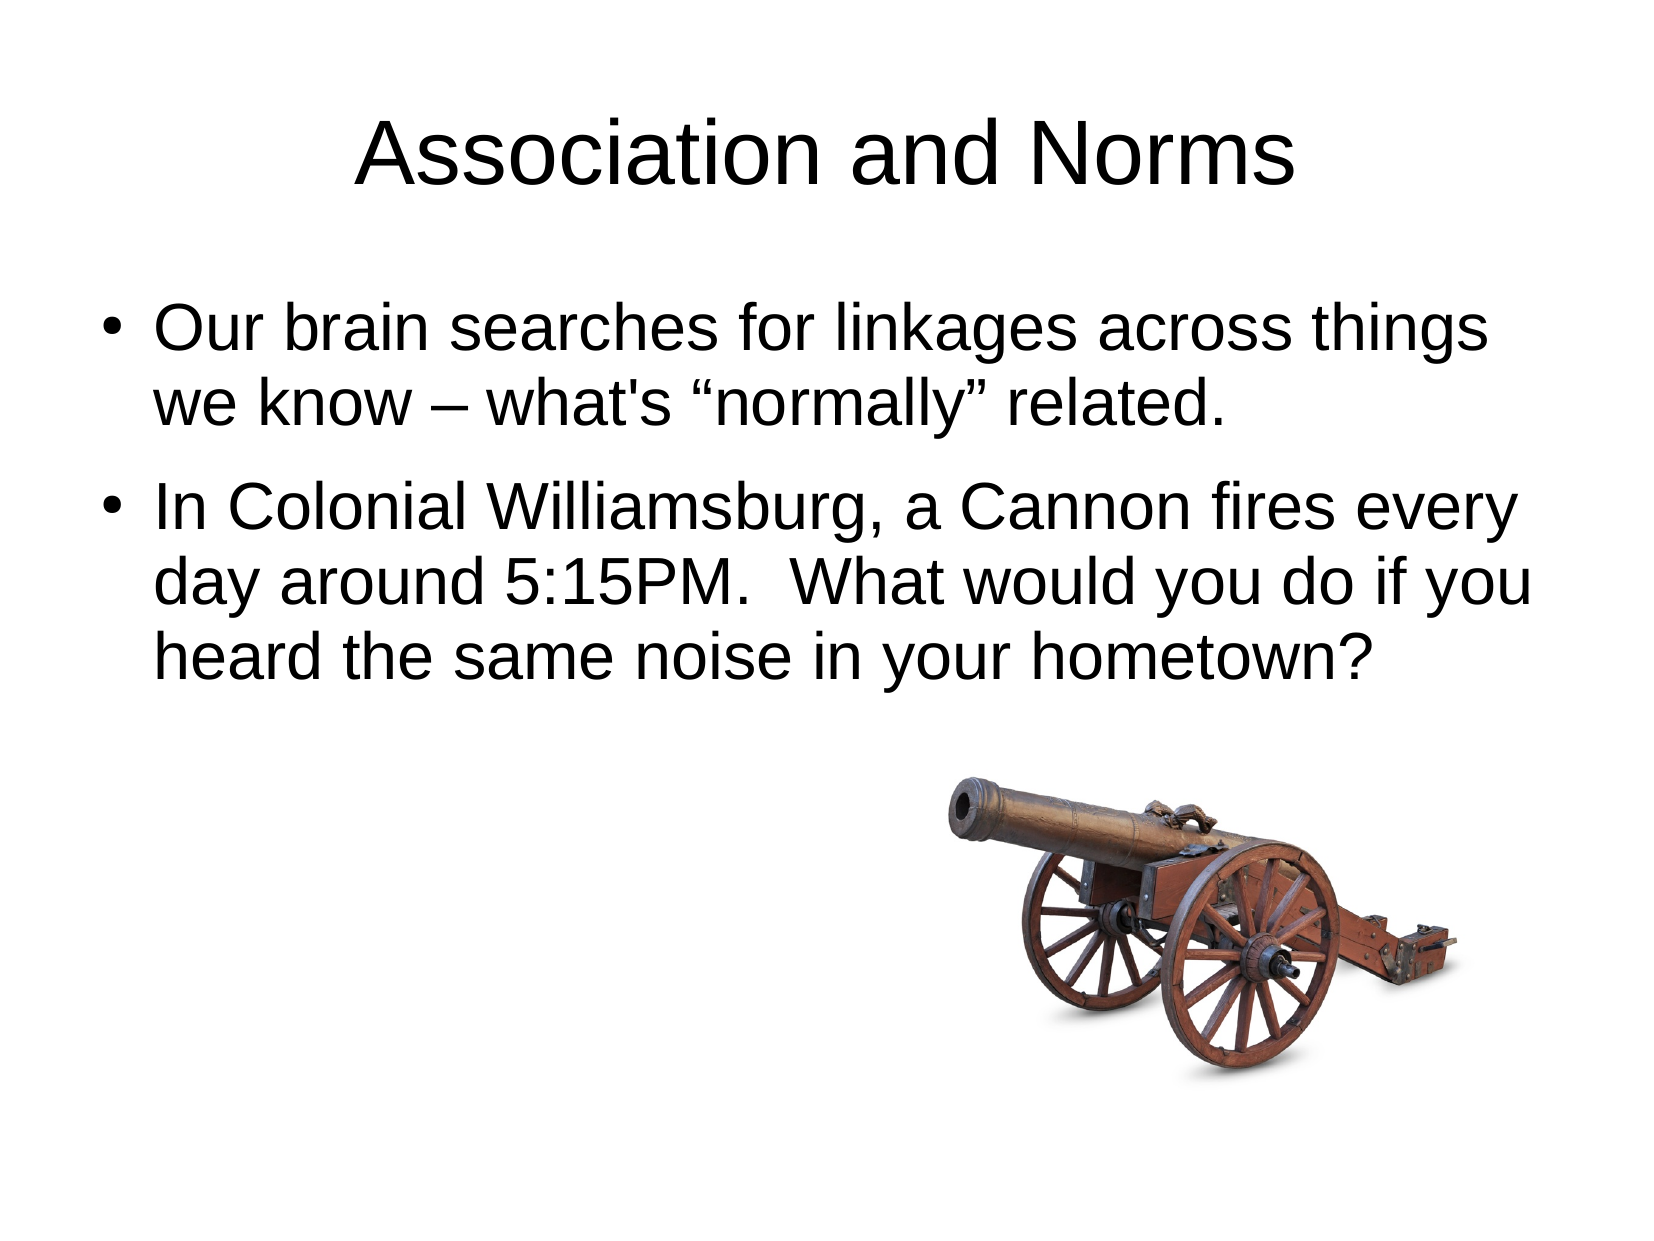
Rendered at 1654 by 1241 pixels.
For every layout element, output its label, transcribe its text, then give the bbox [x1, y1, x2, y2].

picture [803, 662, 1591, 1186]
title Association and Norms [82, 49, 1571, 257]
list Our brain searches for linkages across things we know – what's “normally” related. In Colonial Williamsburg, a Cannon fires every day around 5:15PM. What would you do if you heard the same noise in your hometown? [82, 290, 1571, 1010]
